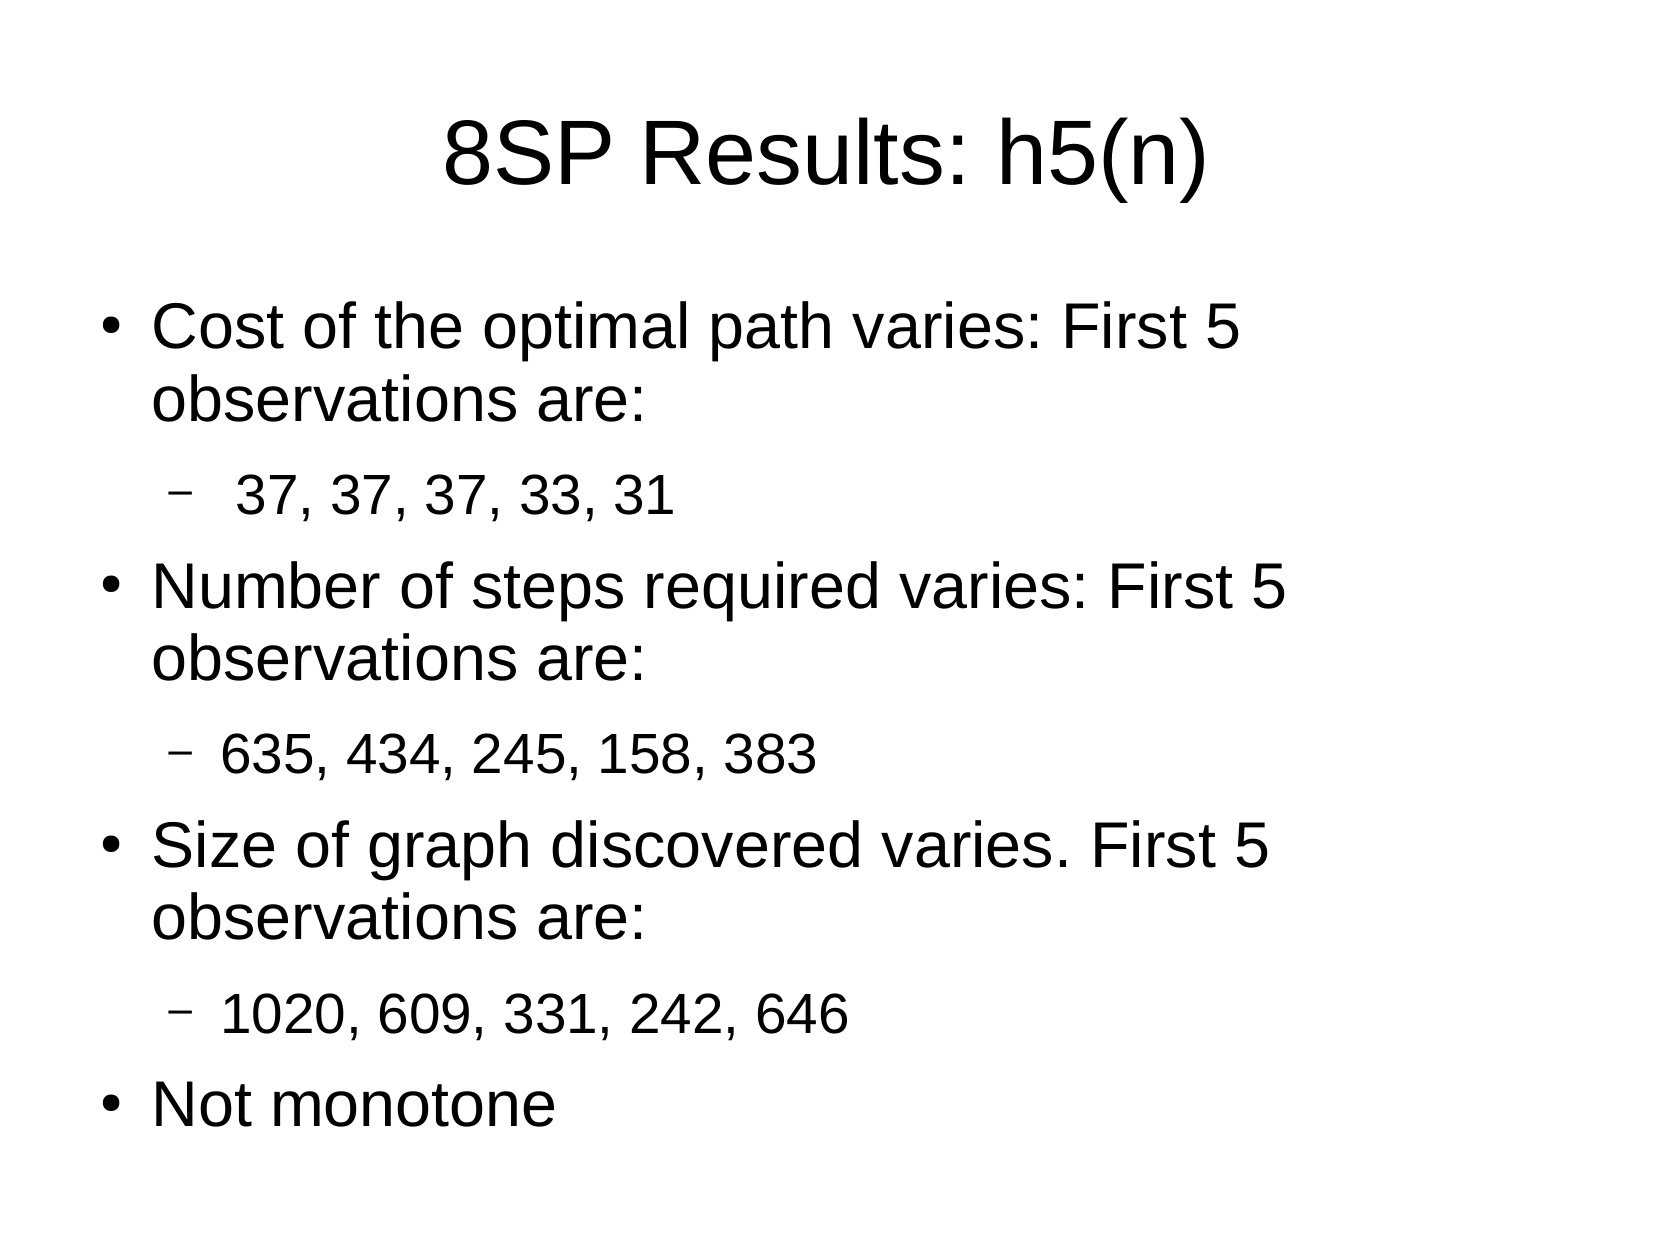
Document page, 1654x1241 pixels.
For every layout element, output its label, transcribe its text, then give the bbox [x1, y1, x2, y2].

title 8SP Results: h5(n) [82, 49, 1571, 257]
list Cost of the optimal path varies: First 5 observations are: 37, 37, 37, 33, 31 Number of steps required varies: First 5 observations are: 635, 434, 245, 158, 383 Size of graph discovered varies. First 5 observations are: 1020, 609, 331, 242, 646 Not monotone [82, 290, 1538, 1146]
